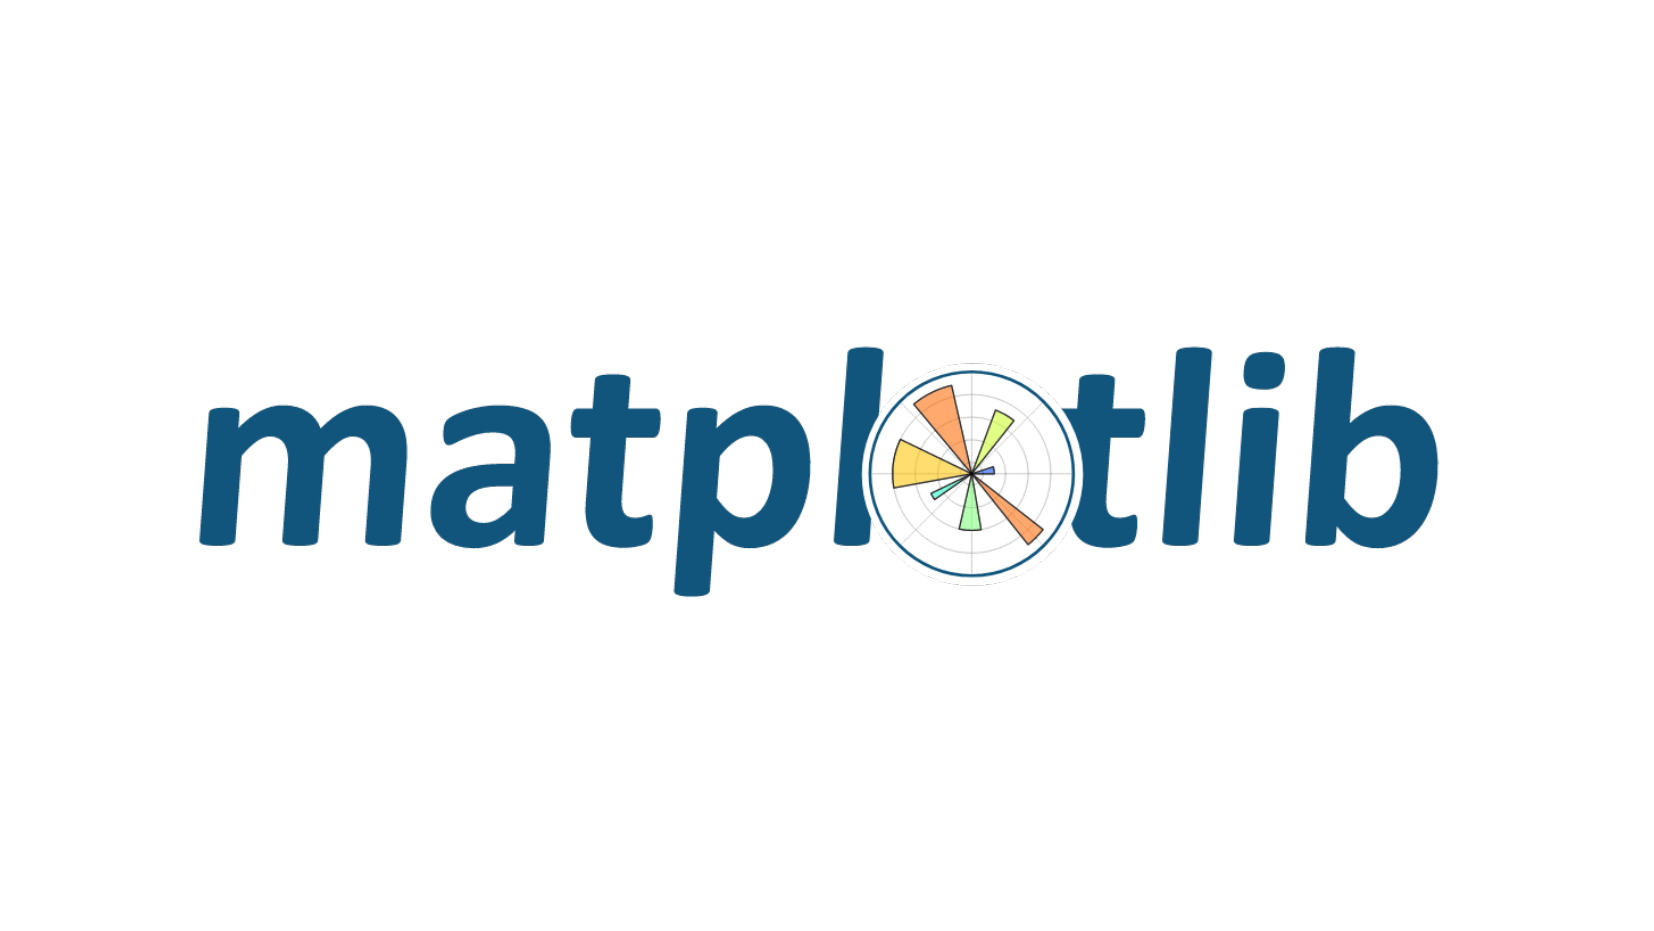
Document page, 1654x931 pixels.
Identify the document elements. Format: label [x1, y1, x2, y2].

picture [145, 301, 1509, 629]
